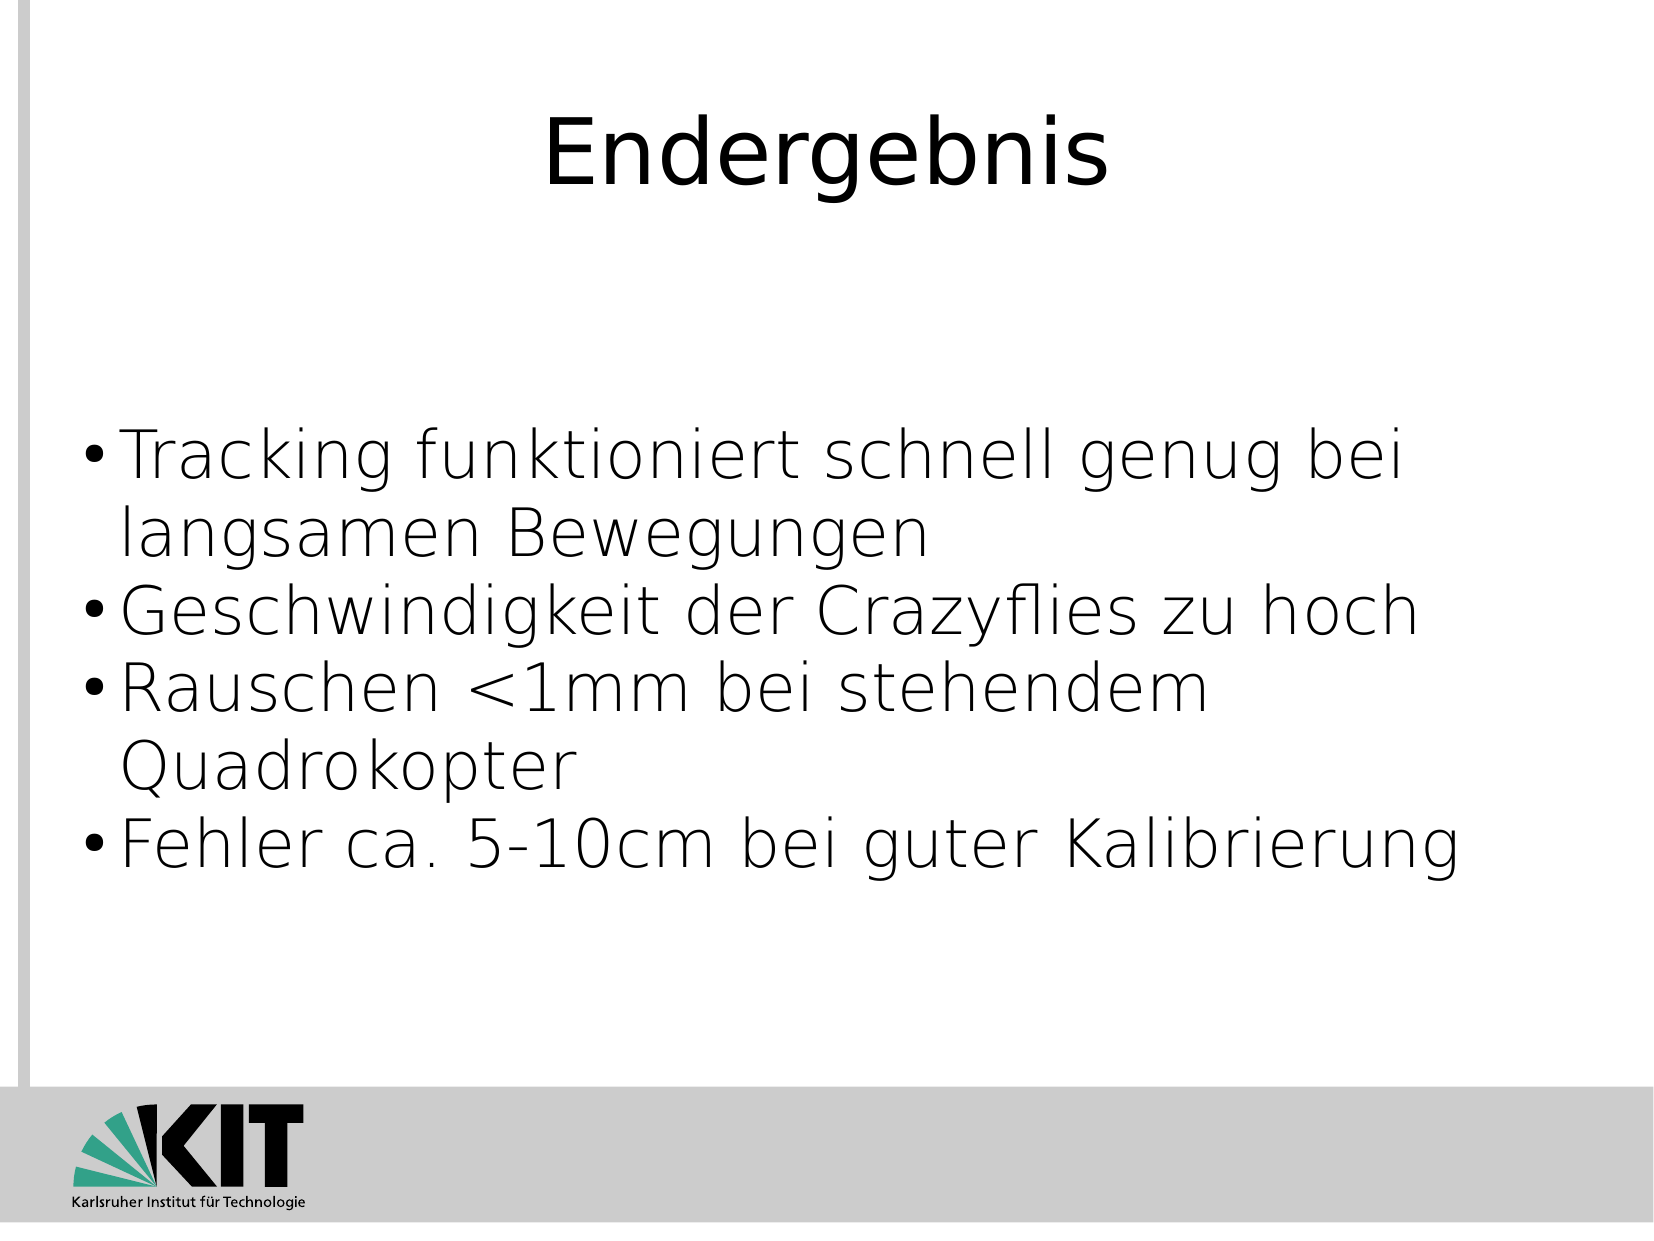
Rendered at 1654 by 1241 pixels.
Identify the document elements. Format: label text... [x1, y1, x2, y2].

subtitle Tracking funktioniert schnell genug bei langsamen Bewegungen Geschwindigkeit der Crazyflies zu hoch Rauschen <1mm bei stehendem Quadrokopter Fehler ca. 5-10cm bei guter Kalibrierung [82, 290, 1571, 1010]
text_box [0, 1086, 1654, 1223]
picture [70, 1098, 308, 1217]
title Endergebnis [82, 49, 1571, 257]
